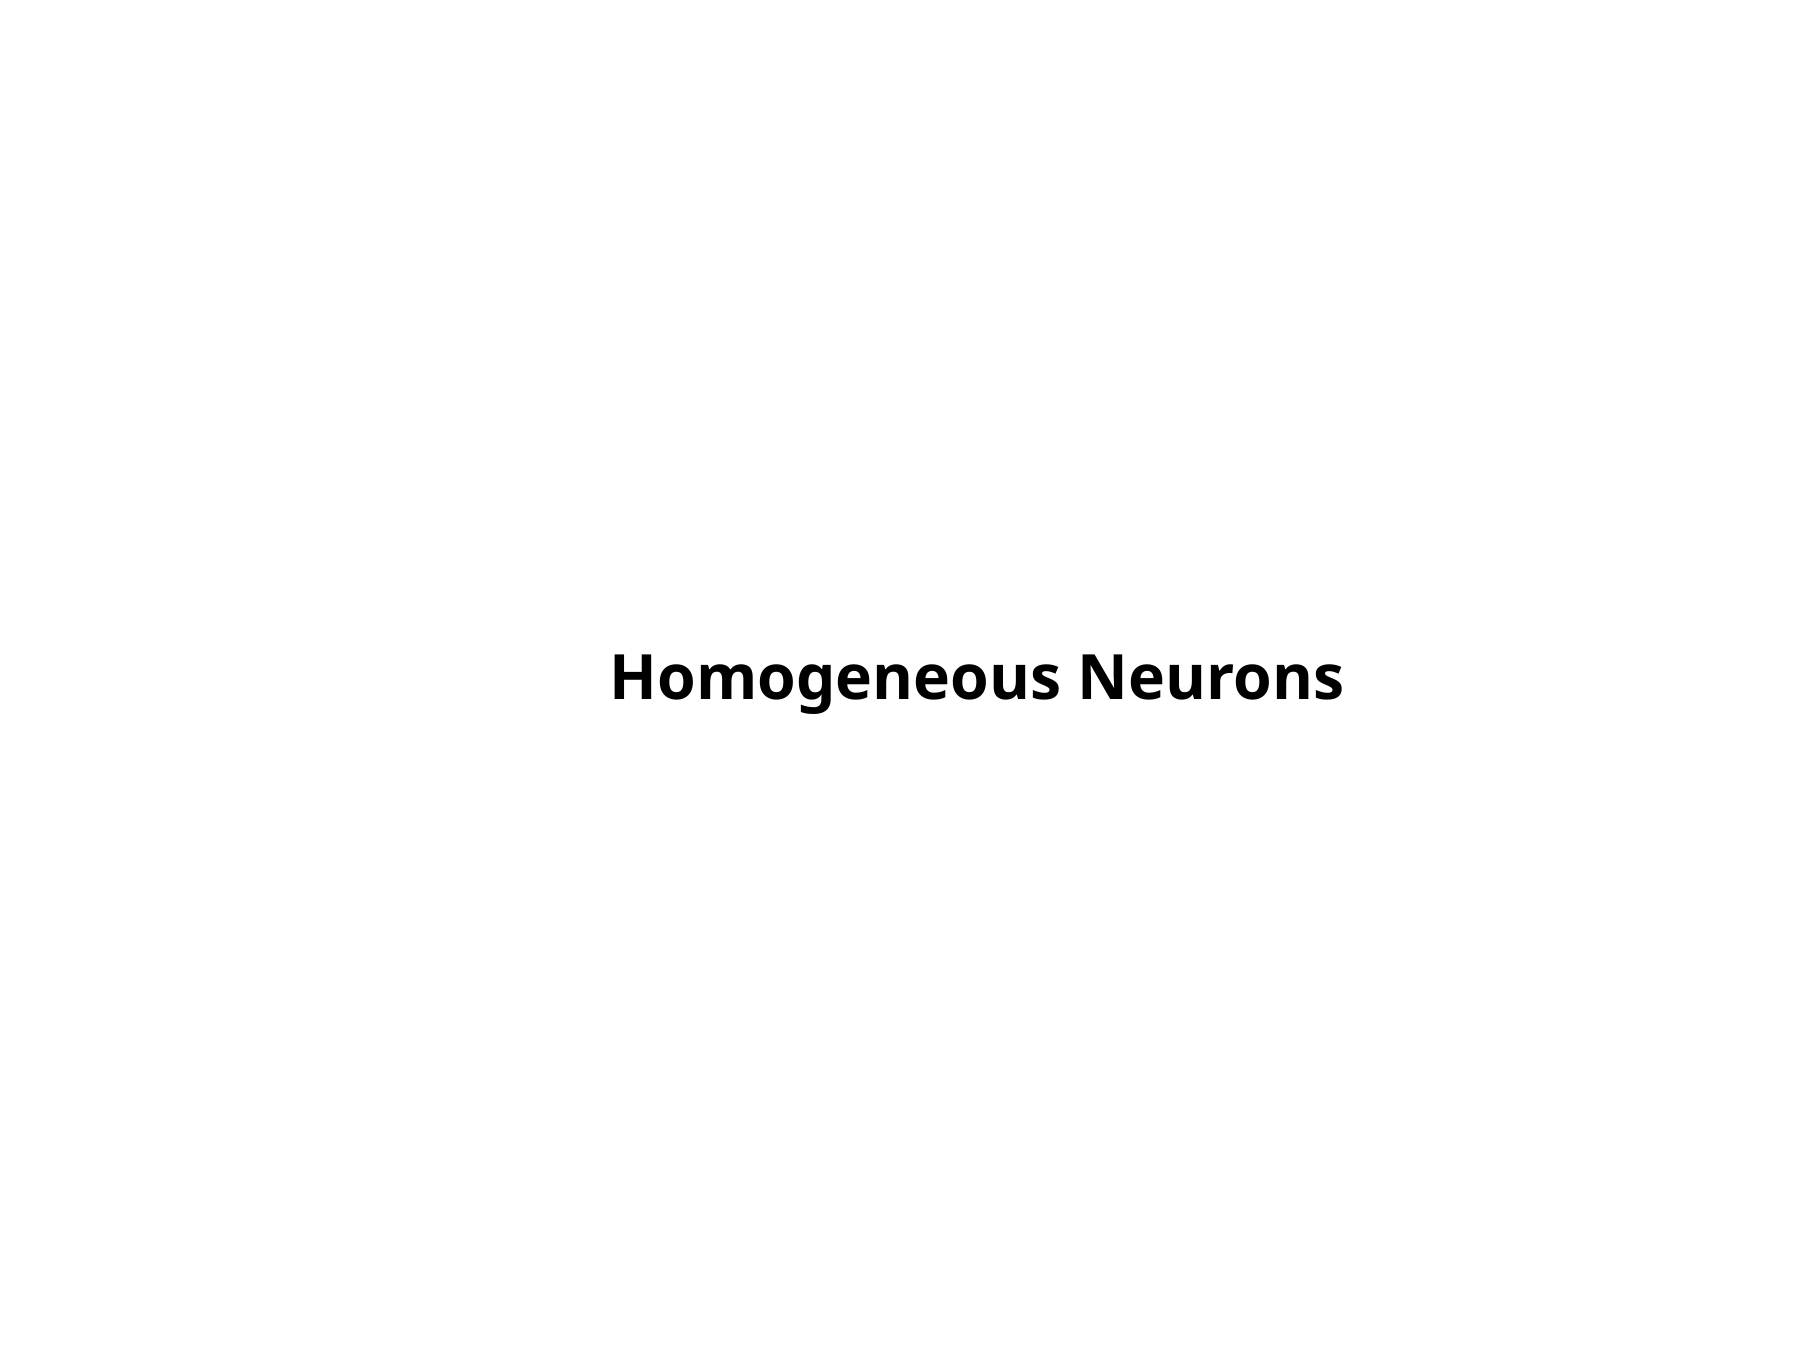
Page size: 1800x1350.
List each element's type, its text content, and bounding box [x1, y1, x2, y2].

text_box Homogeneous Neurons [595, 625, 1207, 732]
